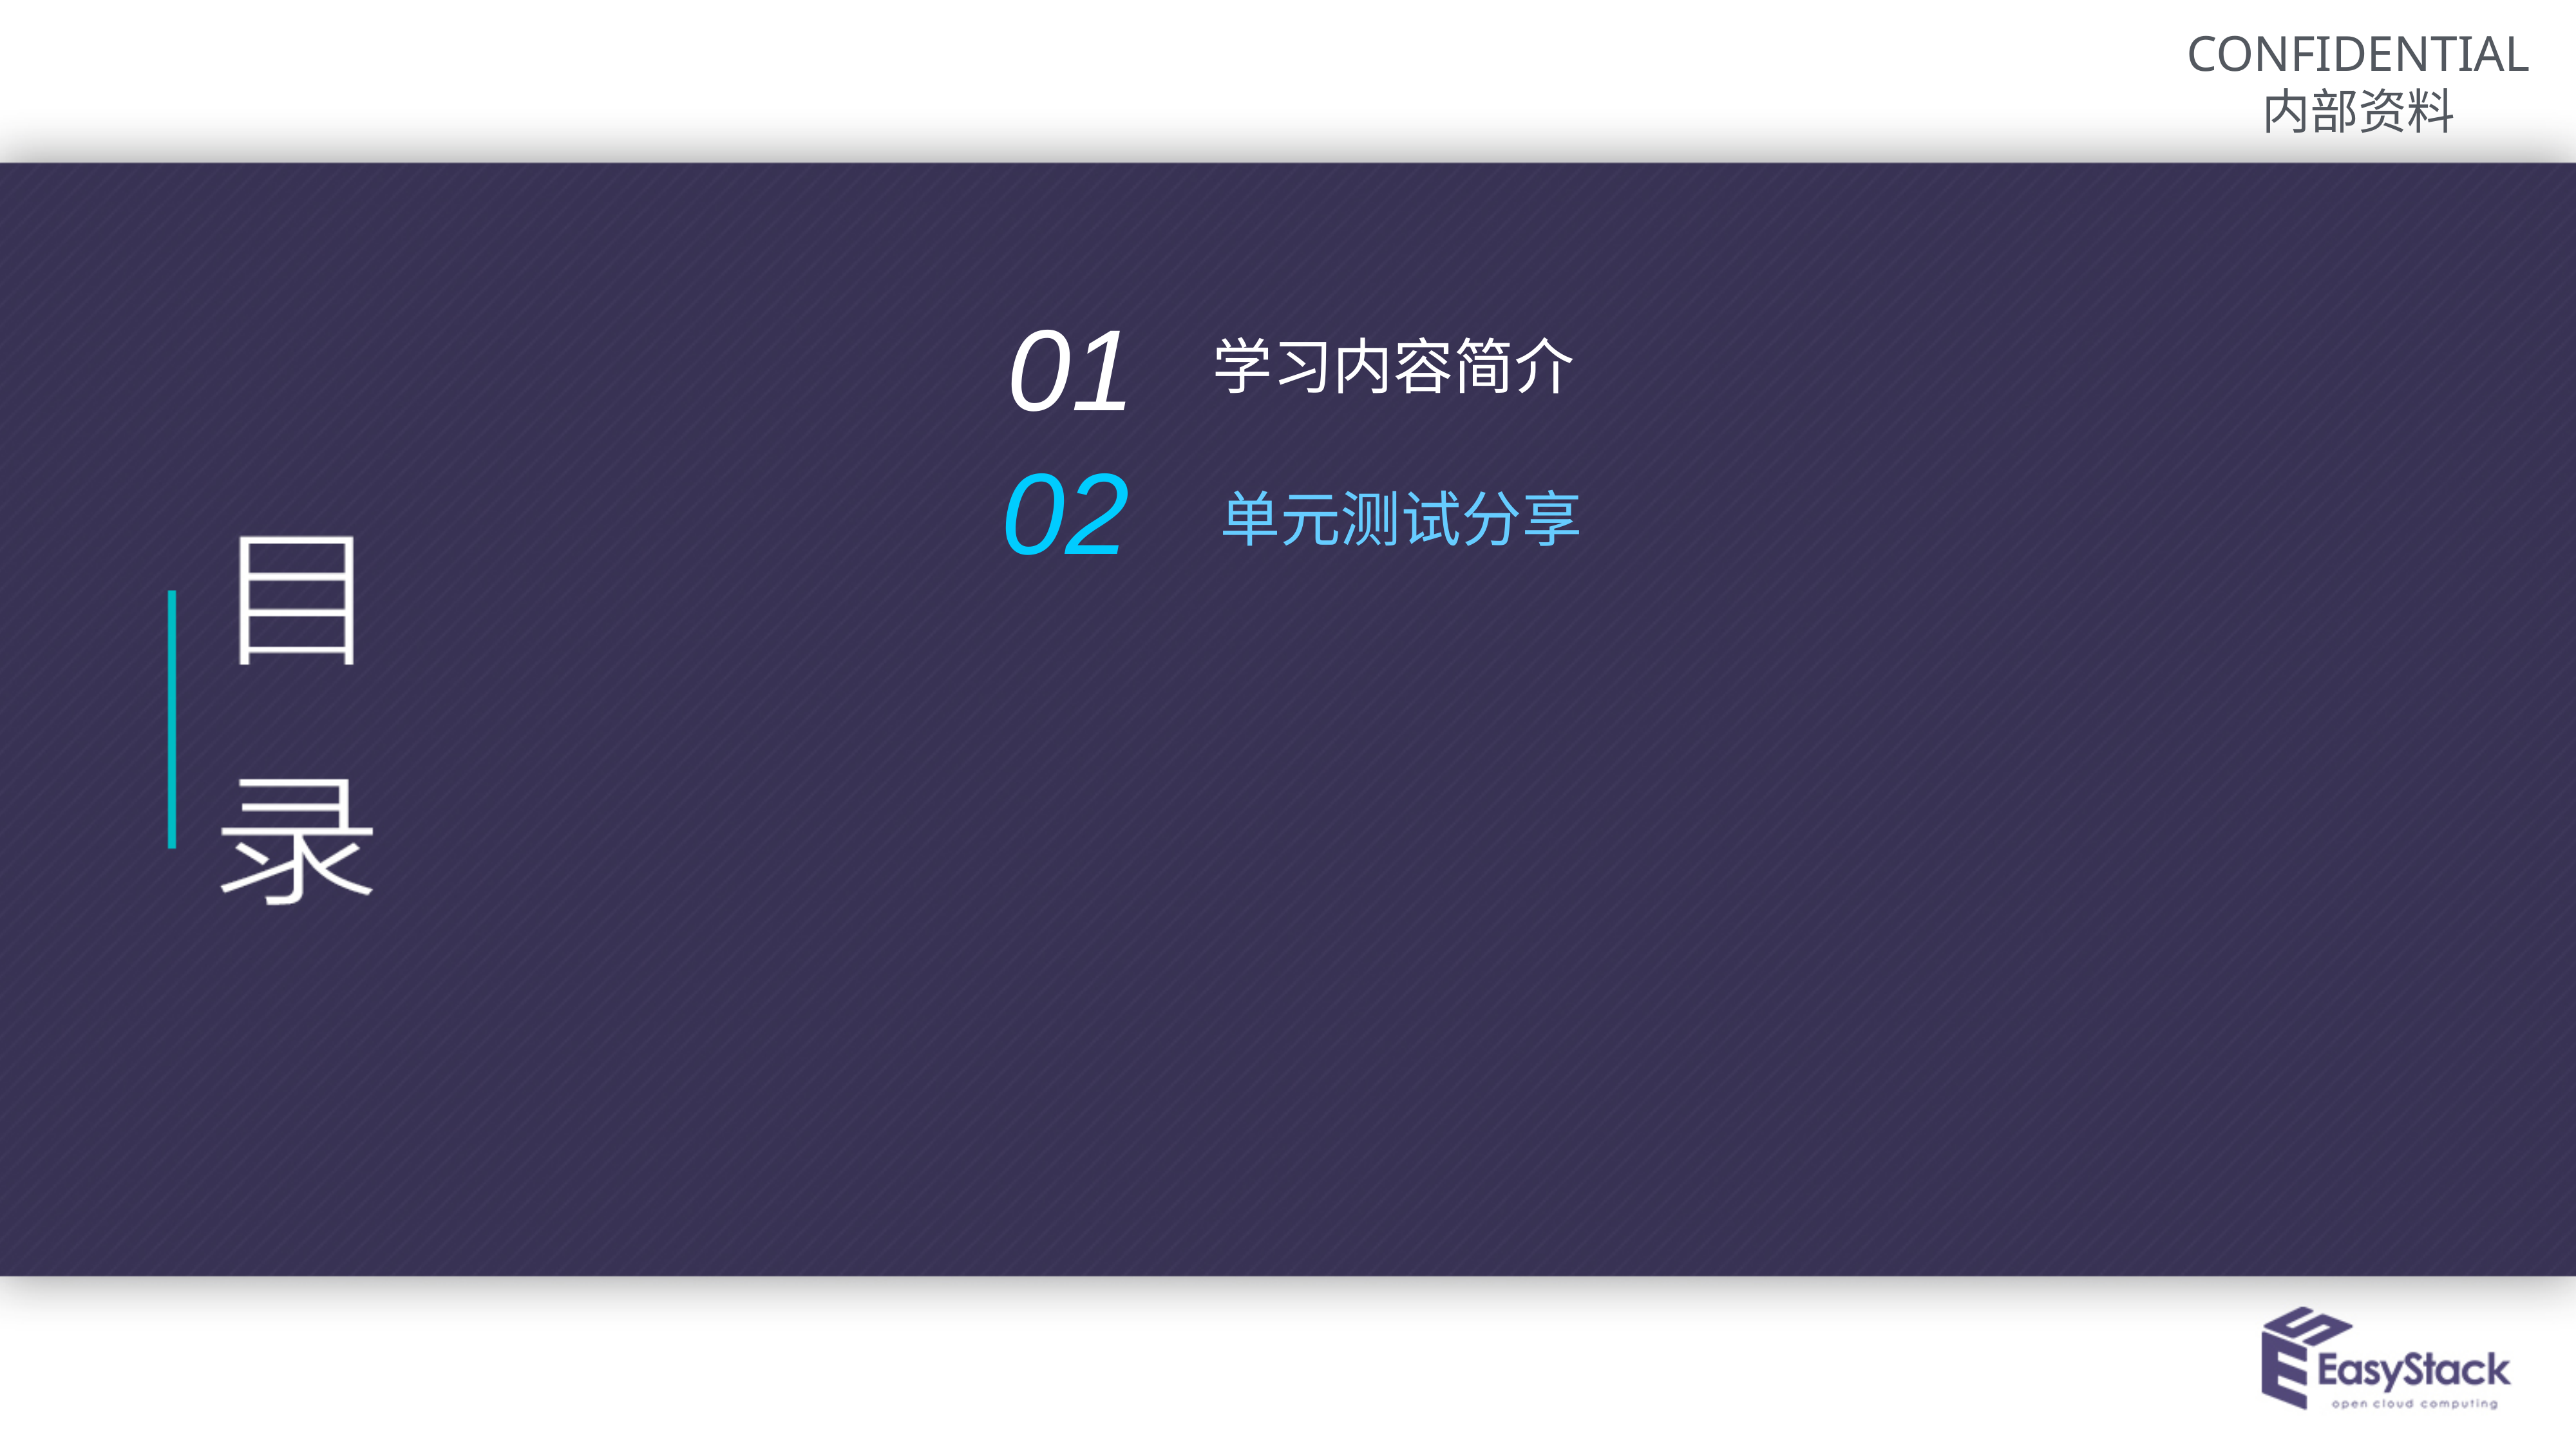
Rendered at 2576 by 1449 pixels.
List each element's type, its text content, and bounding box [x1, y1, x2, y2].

text_box 学习内容简介 [1204, 321, 2057, 408]
text_box 单元测试分享 [1212, 473, 1975, 561]
text_box 02 [994, 431, 1138, 585]
text_box 01 [999, 287, 1143, 441]
picture [0, 0, 2576, 1449]
